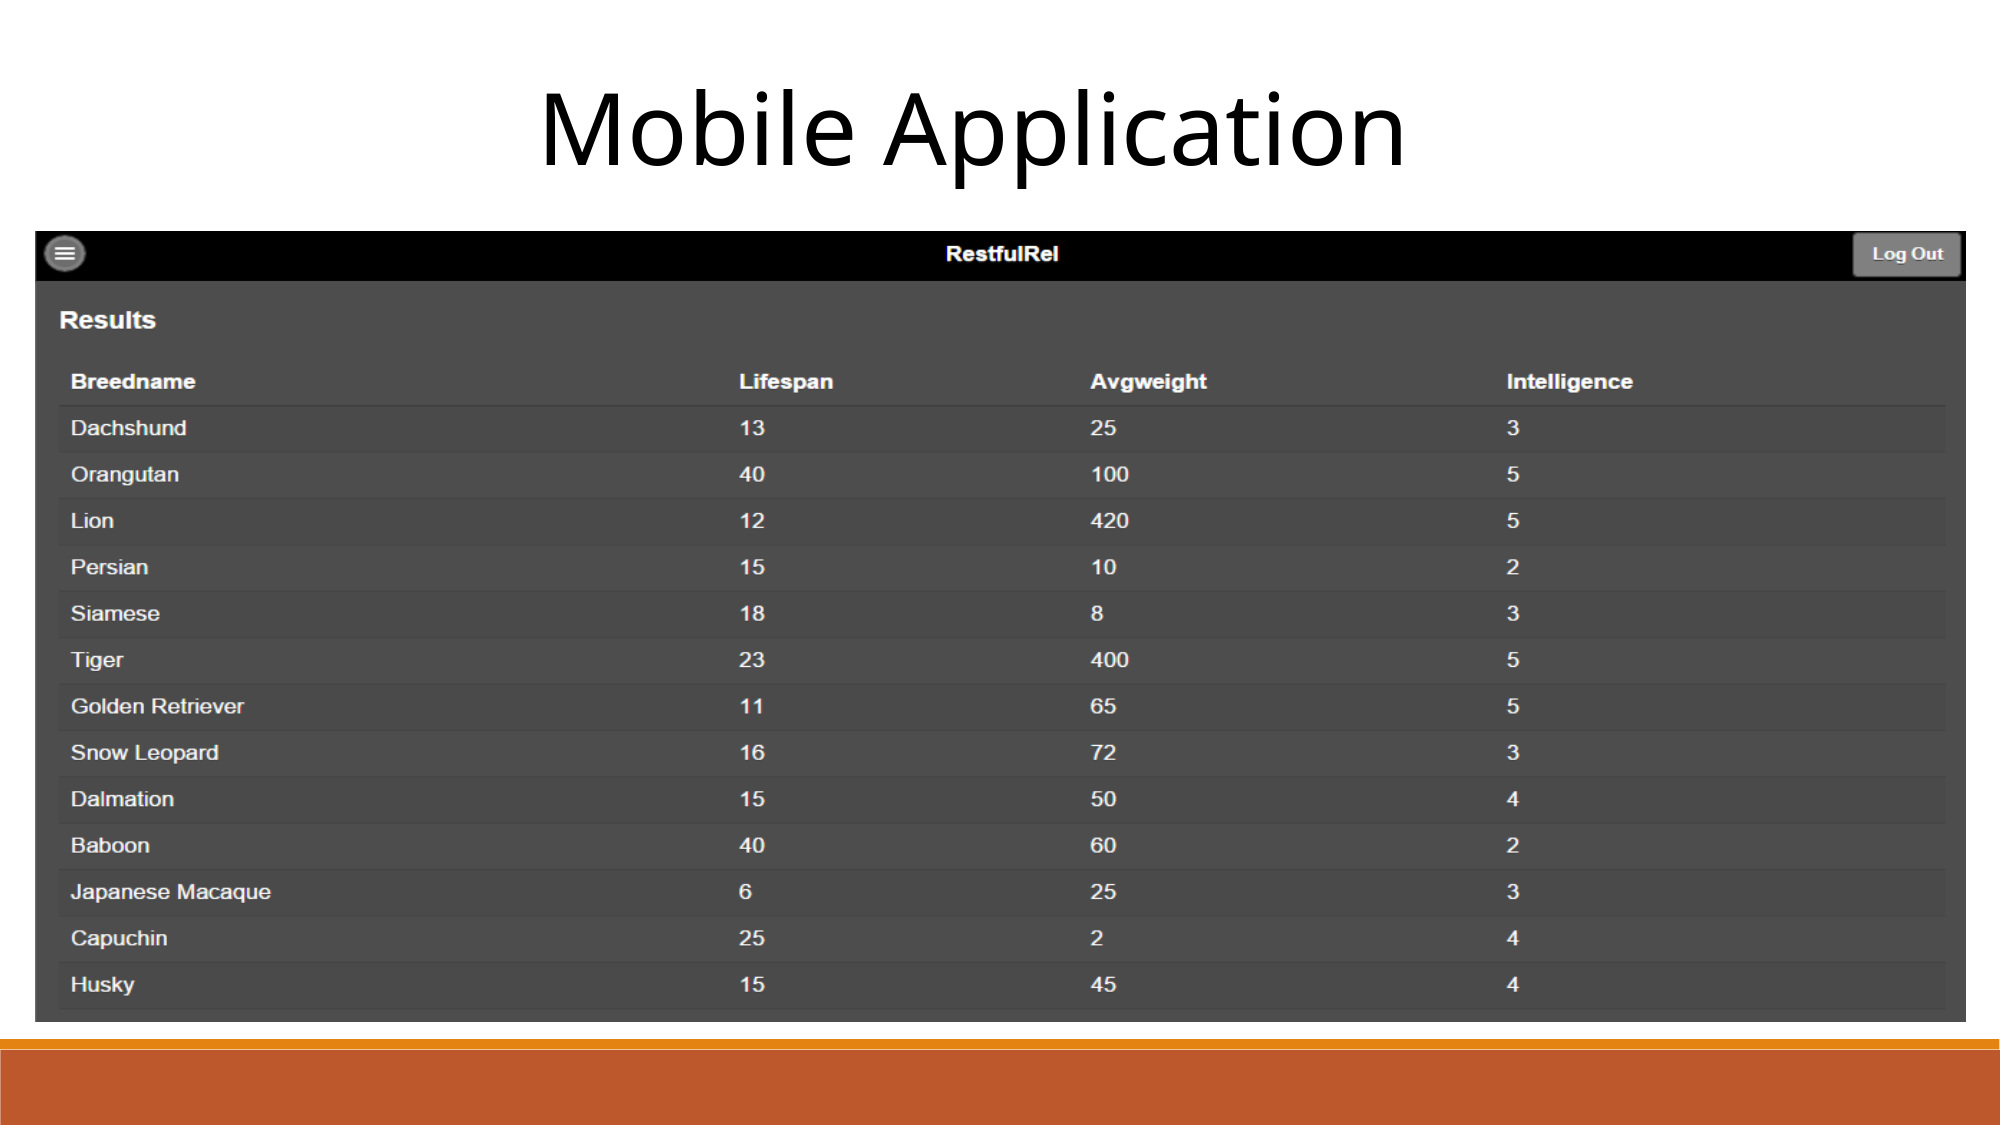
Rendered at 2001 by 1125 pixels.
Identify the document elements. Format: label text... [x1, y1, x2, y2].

text_box Mobile Application [268, 57, 1706, 193]
picture [35, 231, 1966, 1022]
